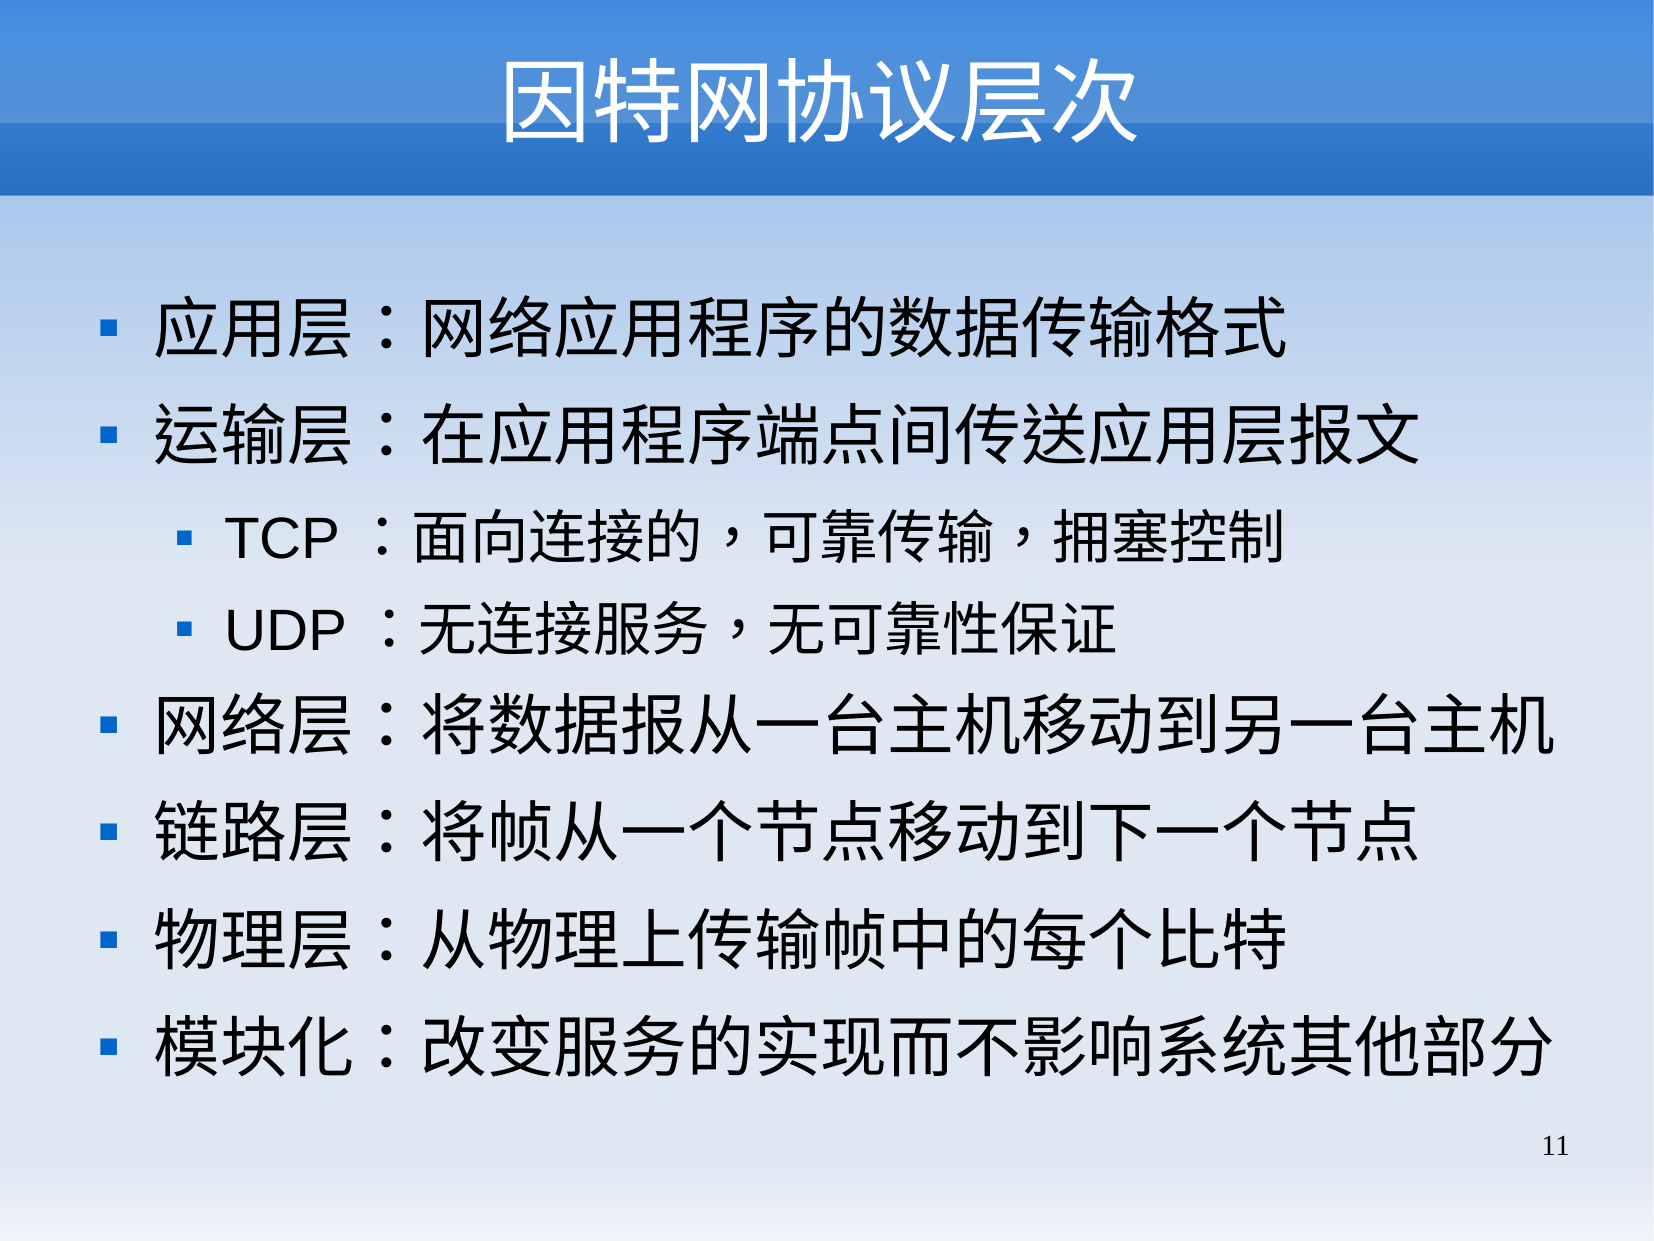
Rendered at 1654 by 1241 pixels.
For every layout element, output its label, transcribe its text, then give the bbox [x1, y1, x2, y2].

list 应用层：网络应用程序的数据传输格式 运输层：在应用程序端点间传送应用层报文 TCP：面向连接的，可靠传输，拥塞控制 UDP：无连接服务，无可靠性保证 网络层：将数据报从一台主机移动到另一台主机 链路层：将帧从一个节点移动到下一个节点 物理层：从物理上传输帧中的每个比特 模块化：改变服务的实现而不影响系统其他部分 [82, 290, 1571, 1109]
title 因特网协议层次 [76, 0, 1565, 208]
picture [0, 0, 1654, 1241]
